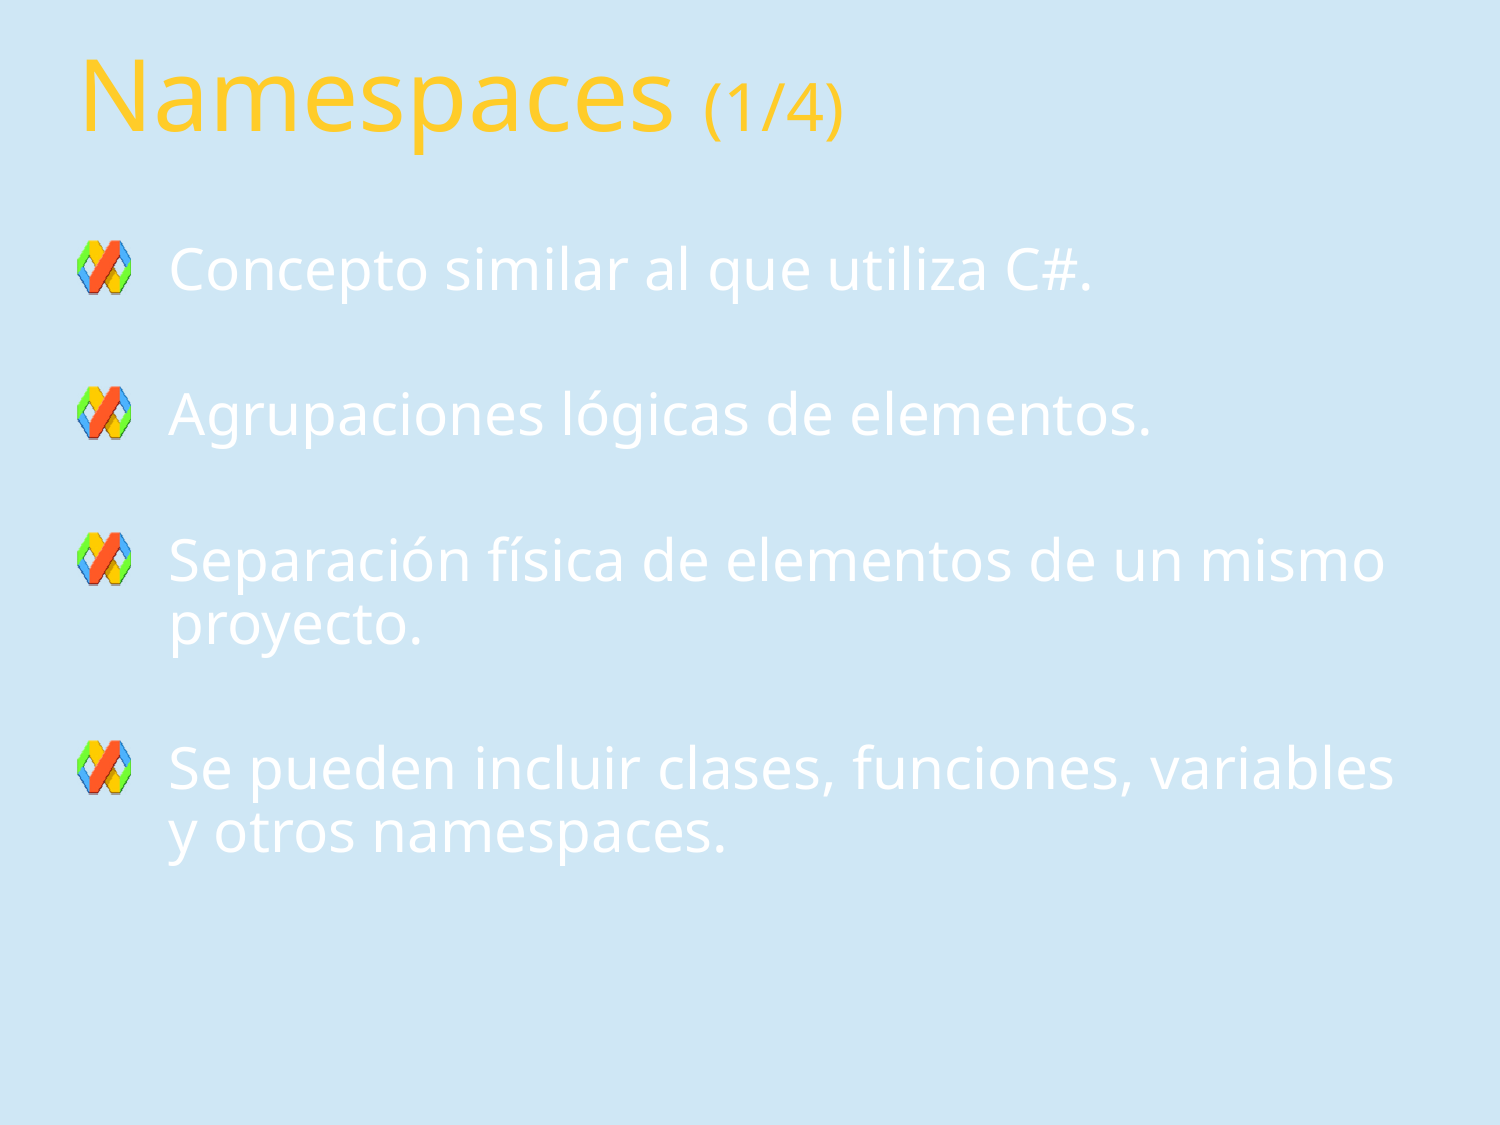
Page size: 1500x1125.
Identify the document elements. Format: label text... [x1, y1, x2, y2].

title Namespaces (1/4) [62, 37, 1440, 161]
list Concepto similar al que utiliza C#. Agrupaciones lógicas de elementos. Separación física de elementos de un mismo proyecto. Se pueden incluir clases, funciones, variables y otros namespaces. [62, 232, 1439, 938]
